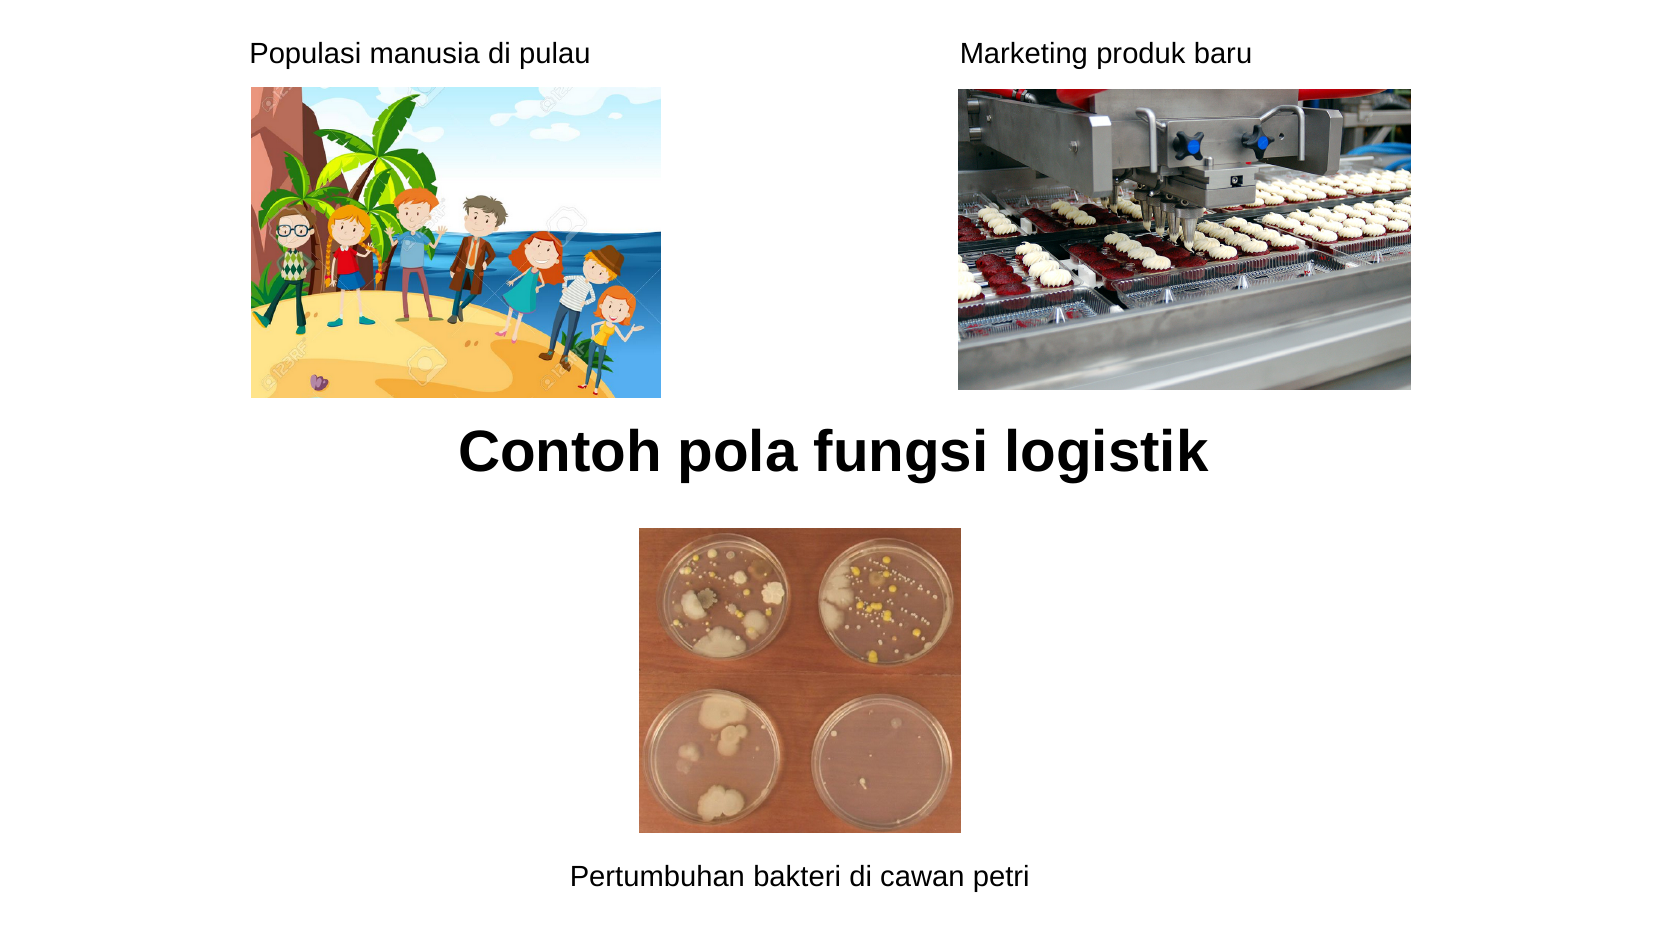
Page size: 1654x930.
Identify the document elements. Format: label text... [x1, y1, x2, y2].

text_box Pertumbuhan bakteri di cawan petri [555, 852, 1046, 901]
picture [251, 87, 661, 398]
title Contoh pola fungsi logistik [90, 373, 1578, 529]
picture [639, 528, 961, 833]
picture [958, 89, 1411, 391]
text_box Populasi manusia di pulau [234, 29, 606, 78]
text_box Marketing produk baru [945, 29, 1268, 78]
